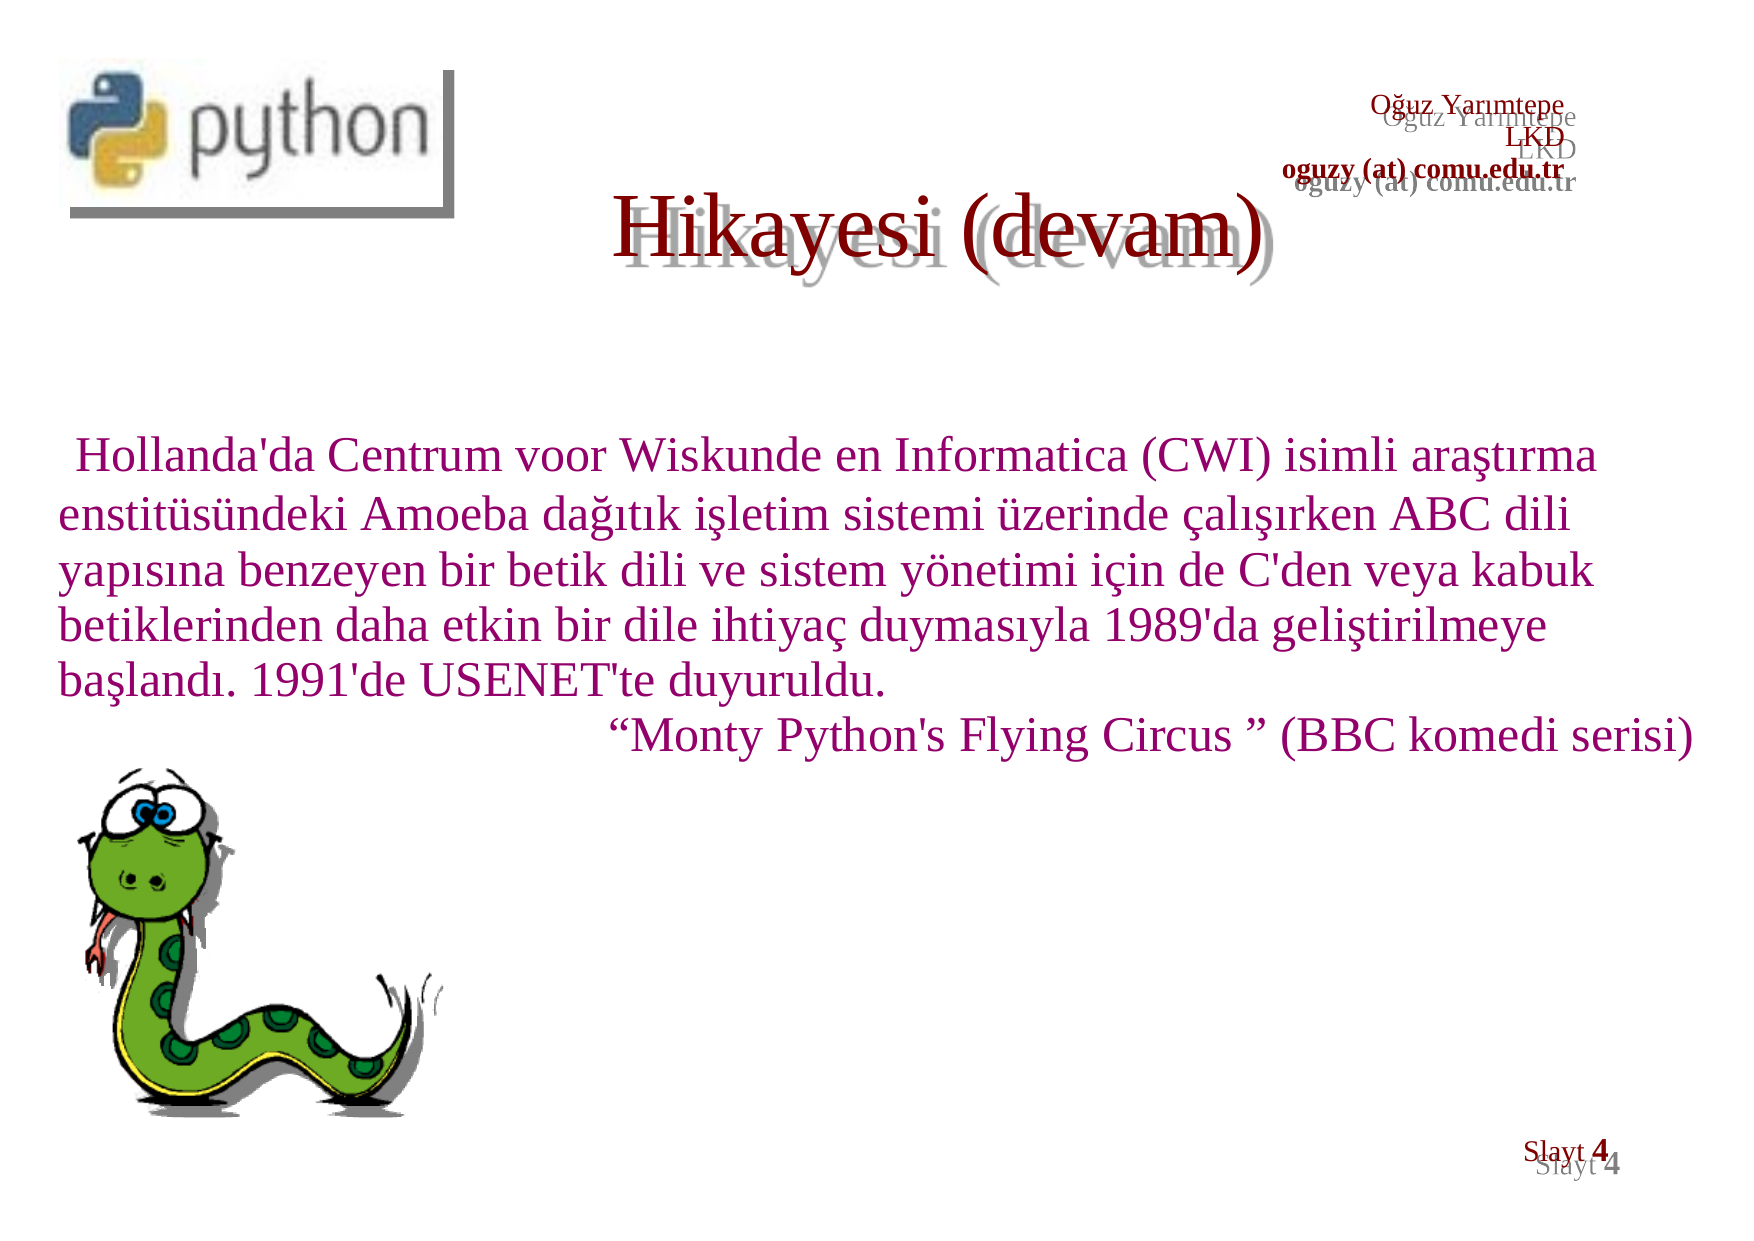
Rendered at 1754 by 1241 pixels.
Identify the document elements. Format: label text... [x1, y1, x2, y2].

subtitle Hollanda'da Centrum voor Wiskunde en Informatica (CWI) isimli araştırma enstitüsündeki Amoeba dağıtık işletim sistemi üzerinde çalışırken ABC dili yapısına benzeyen bir betik dili ve sistem yönetimi için de C'den veya kabuk betiklerinden daha etkin bir dile ihtiyaç duymasıyla 1989'da geliştirilmeye başlandı. 1991'de USENET'te duyuruldu. “Monty Python's Flying Circus ” (BBC komedi serisi) [59, 324, 1695, 999]
picture [77, 768, 432, 1106]
picture [59, 58, 443, 207]
title Hikayesi (devam) [194, 155, 1684, 296]
